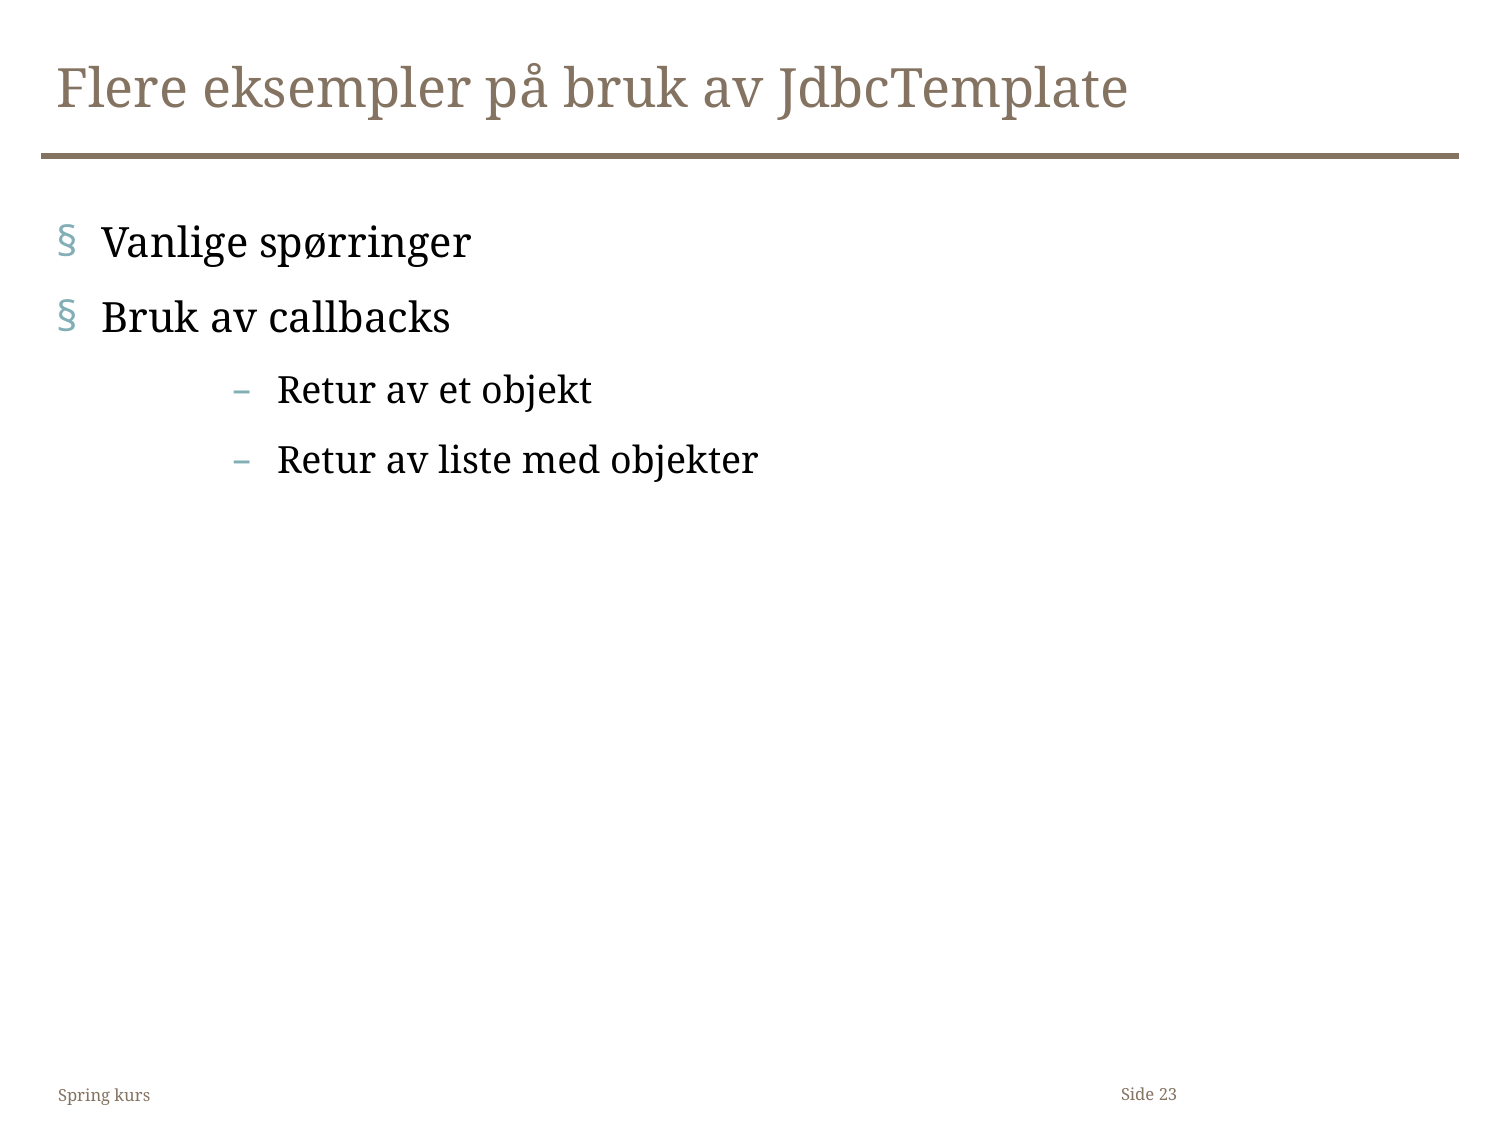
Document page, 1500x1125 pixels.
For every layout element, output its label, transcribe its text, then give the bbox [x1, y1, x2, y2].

title Flere eksempler på bruk av JdbcTemplate [40, 27, 1459, 146]
list Vanlige spørringer Bruk av callbacks Retur av et objekt Retur av liste med objekter [41, 208, 1455, 1005]
text_box Spring kurs [43, 1065, 751, 1125]
text_box Side <number> [1105, 1065, 1457, 1125]
